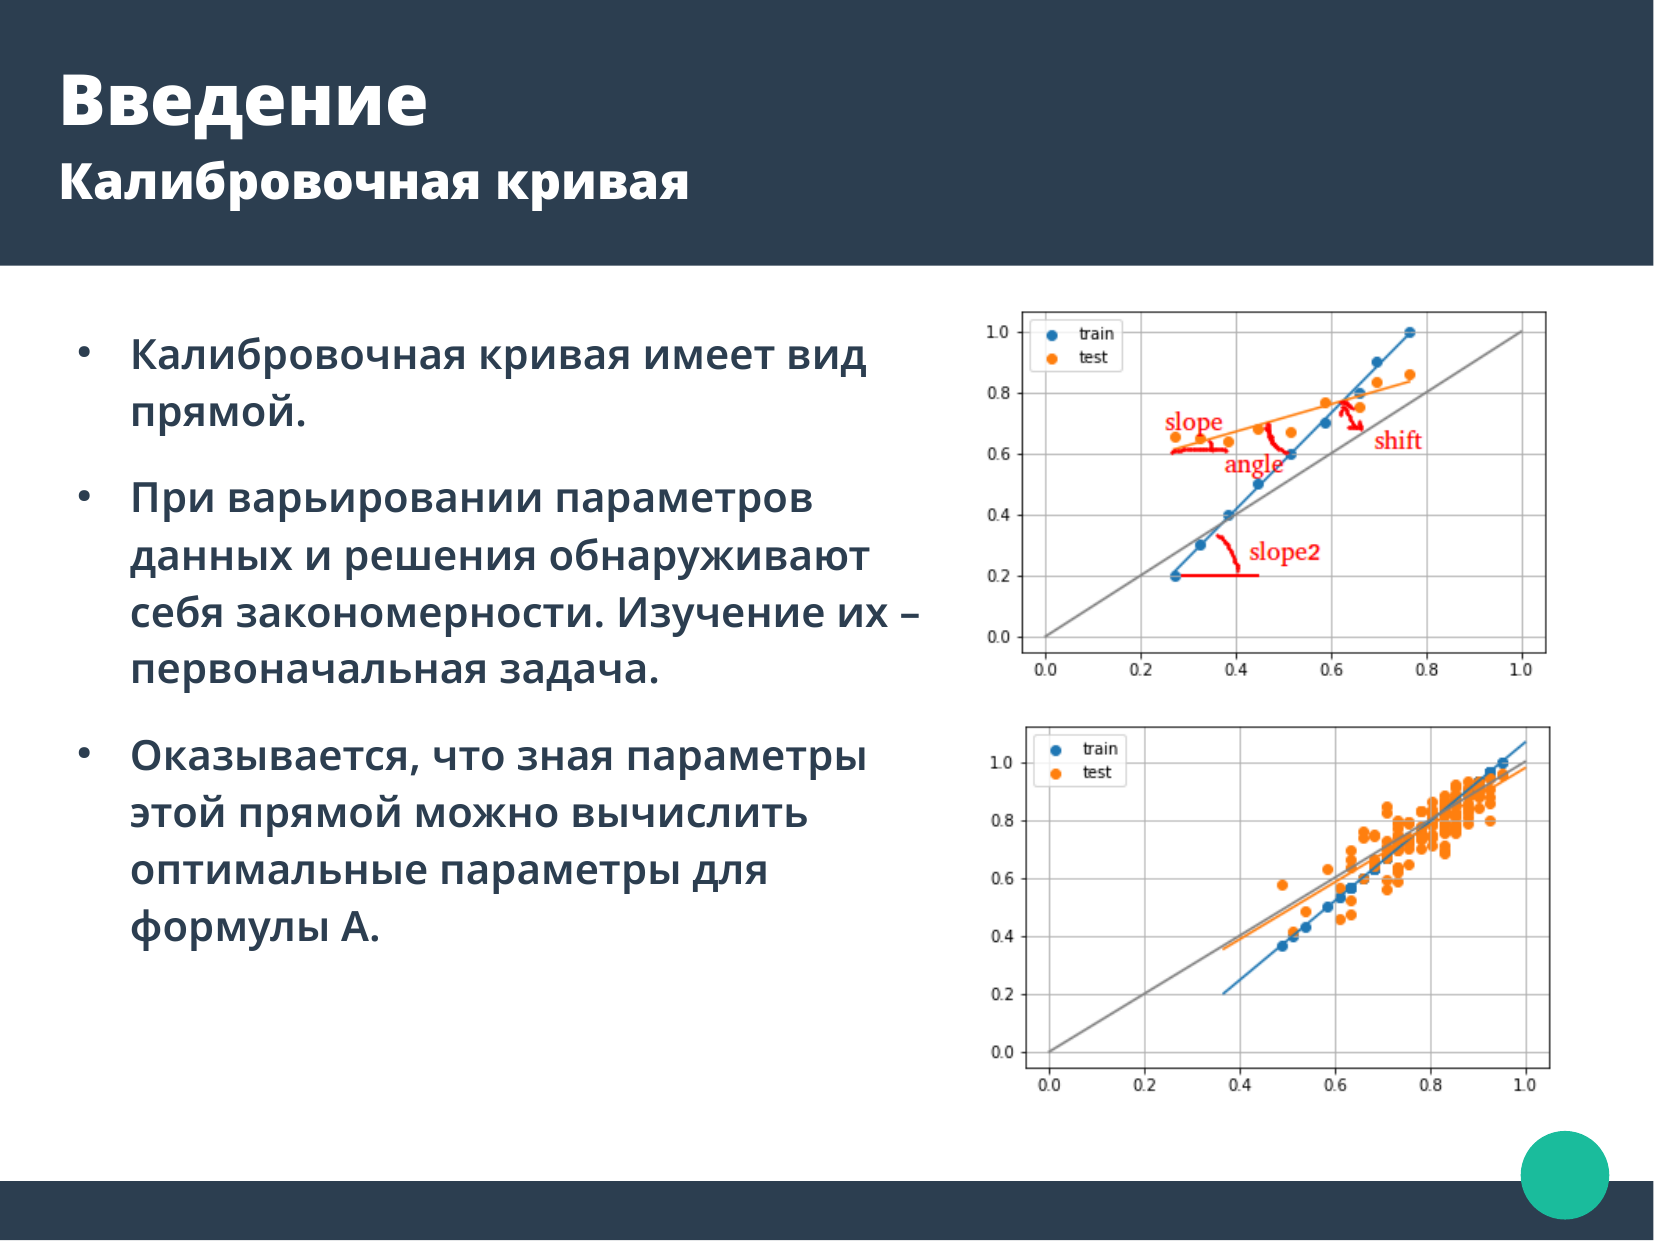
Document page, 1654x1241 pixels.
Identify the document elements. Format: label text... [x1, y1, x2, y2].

picture [975, 296, 1561, 691]
list Калибровочная кривая имеет вид прямой. При варьировании параметров данных и решения обнаруживают себя закономерности. Изучение их – первоначальная задача. Оказывается, что зная параметры этой прямой можно вычислить оптимальные параметры для формулы A. [59, 324, 961, 1152]
picture [960, 711, 1593, 1111]
title Введение Калибровочная кривая [59, 49, 1595, 207]
